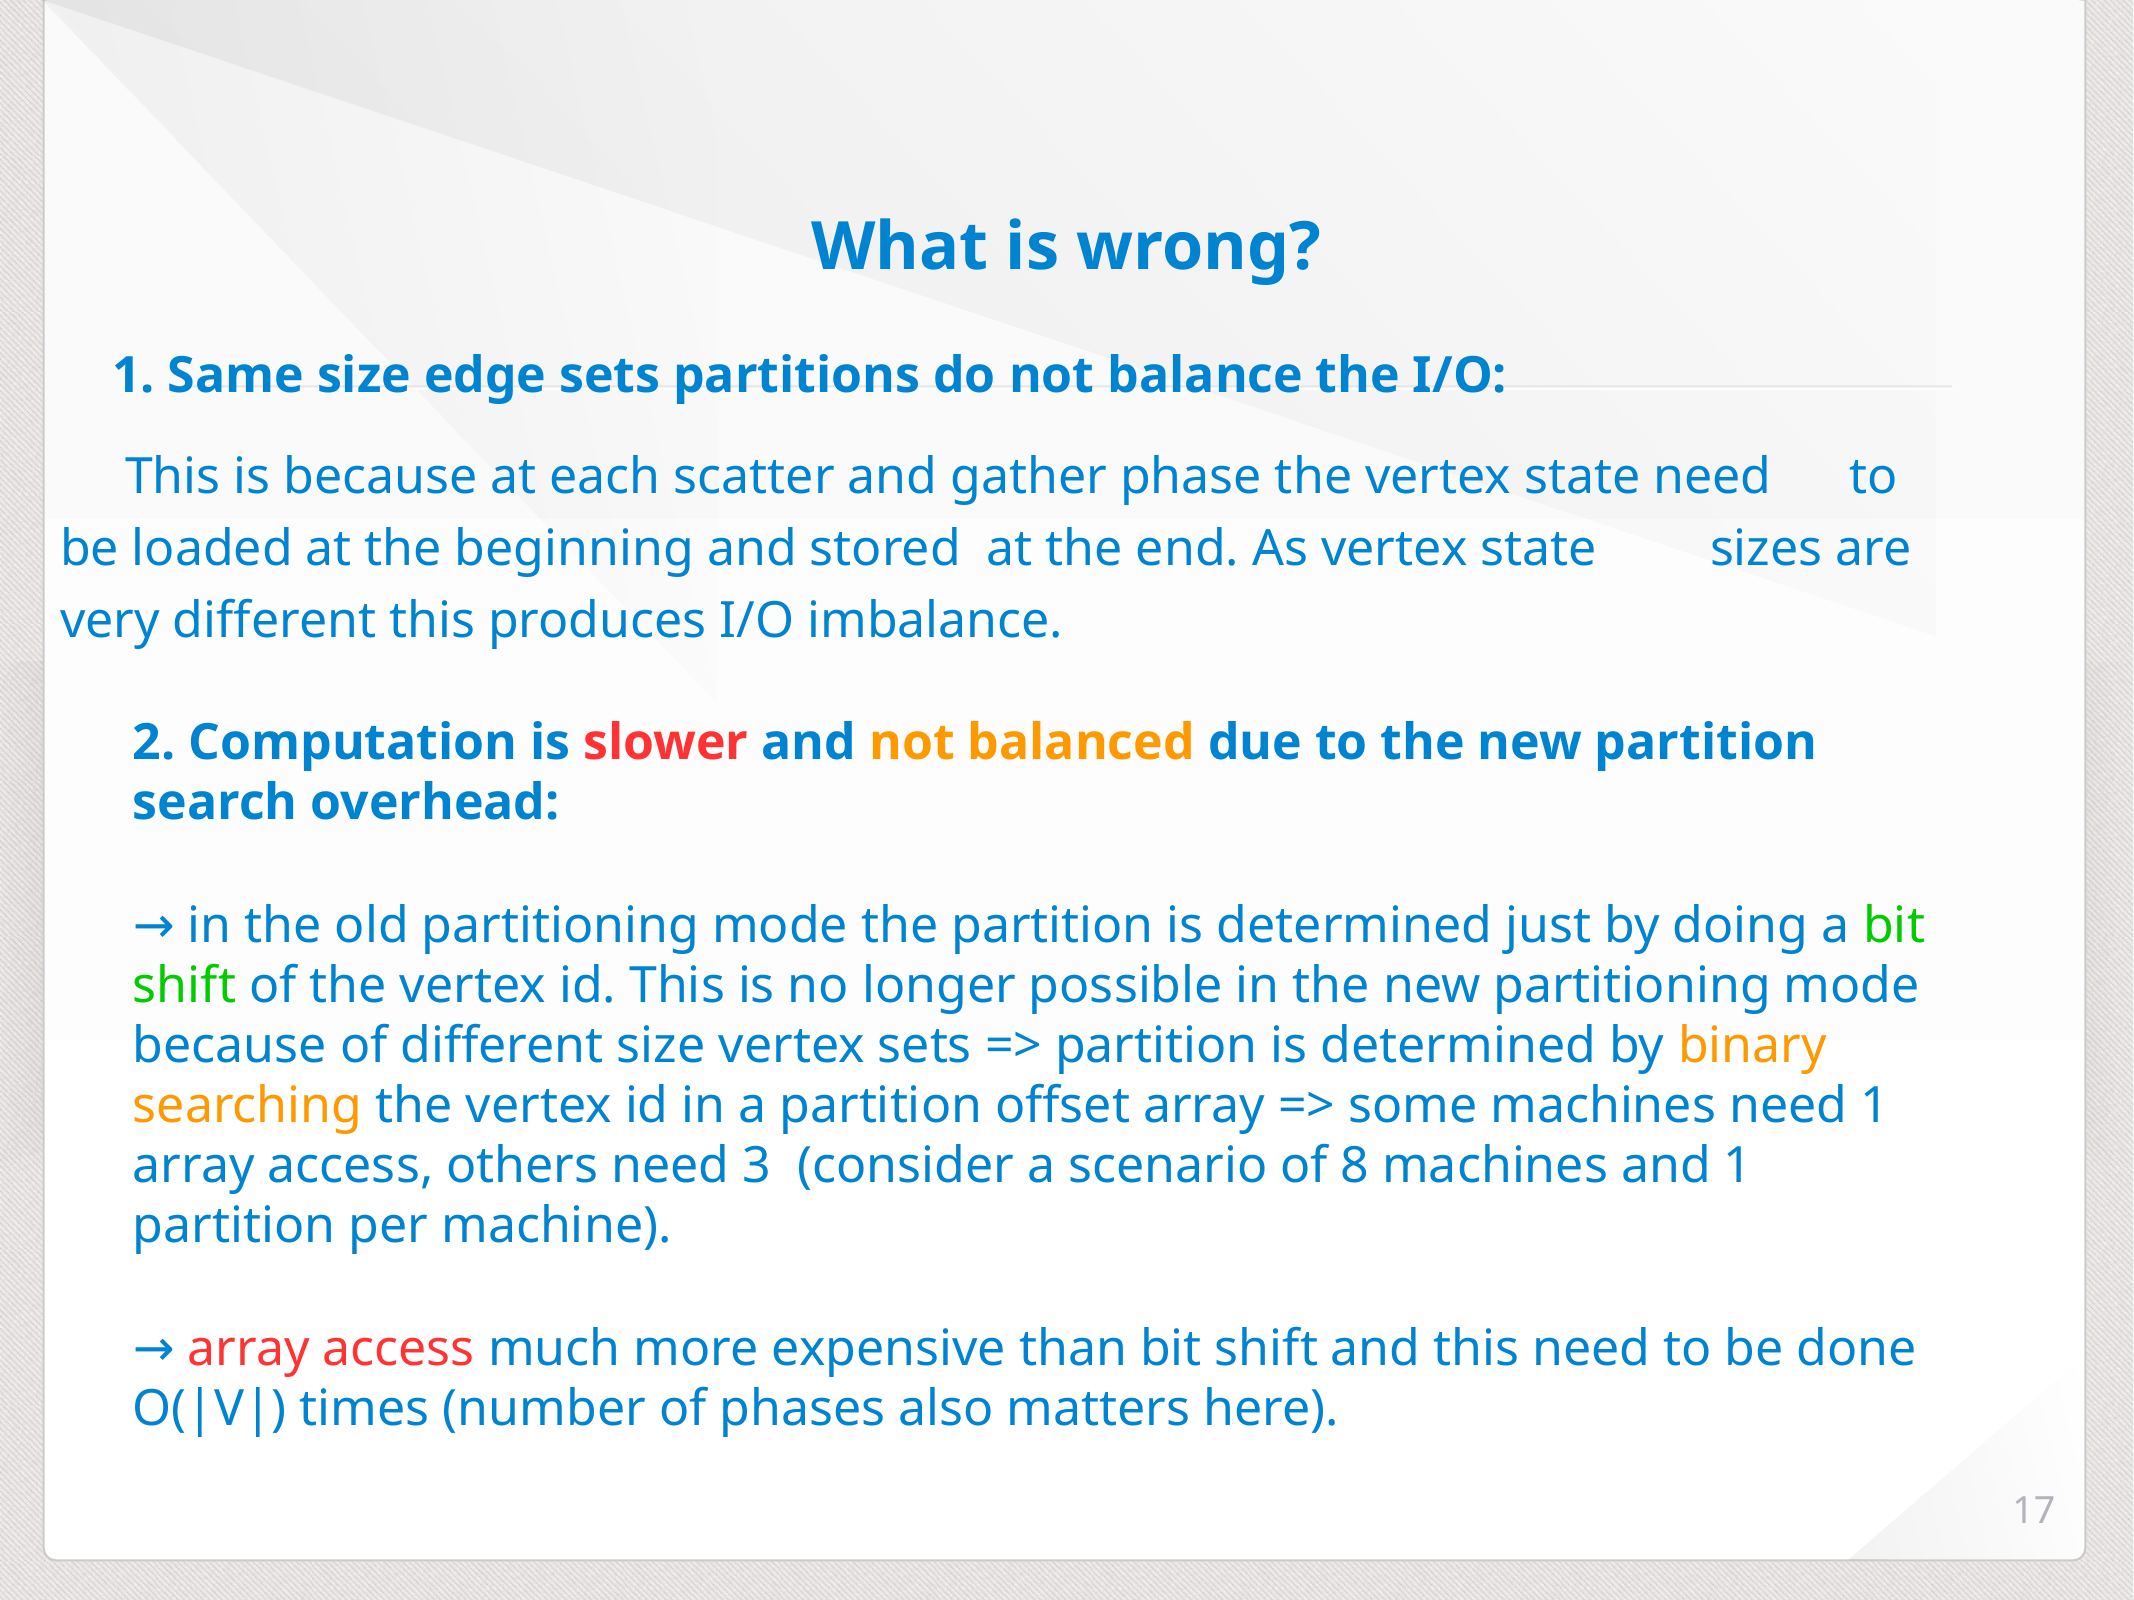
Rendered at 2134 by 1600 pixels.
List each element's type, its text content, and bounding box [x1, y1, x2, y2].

picture [0, 0, 2134, 1600]
slide_number <number> [1909, 1476, 2071, 1548]
list 1. Same size edge sets partitions do not balance the I/O: This is because at each scatter and gather phase the vertex state need to be loaded at the beginning and stored at the end. As vertex state sizes are very different this produces I/O imbalance. 2. Computation is slower and not balanced due to the new partition search overhead: → in the old partitioning mode the partition is determined just by doing a bit shift of the vertex id. This is no longer possible in the new partitioning mode because of different size vertex sets => partition is determined by binary searching the vertex id in a partition offset array => some machines need 1 array access, others need 3 (consider a scenario of 8 machines and 1 partition per machine). → array access much more expensive than bit shift and this need to be done O(|V|) times (number of phases also matters here). [60, 270, 1936, 1366]
title What is wrong? [181, 145, 1953, 355]
